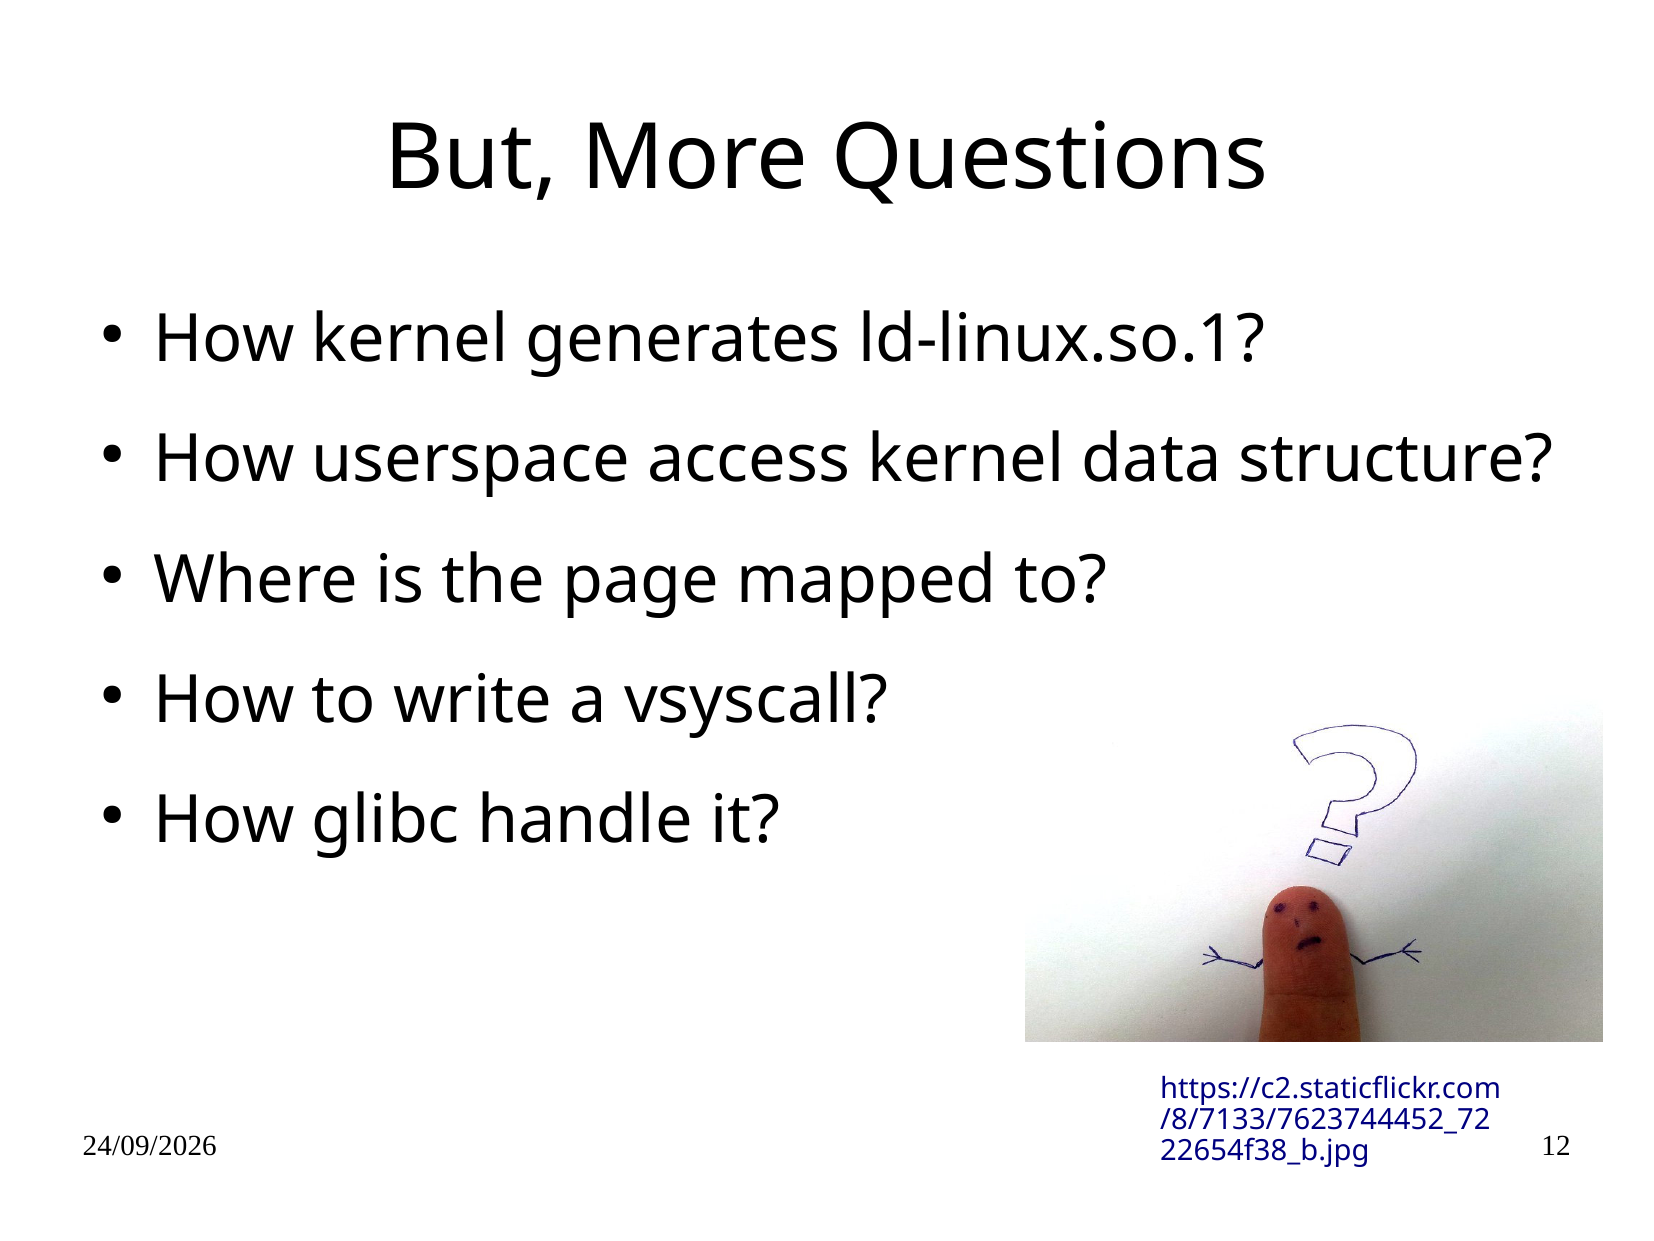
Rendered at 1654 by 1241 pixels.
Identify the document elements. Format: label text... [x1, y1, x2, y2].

picture [1025, 685, 1603, 1042]
text_box https://c2.staticflickr.com/8/7133/7623744452_7222654f38_b.jpg [1145, 1059, 1518, 1182]
title But, More Questions [82, 49, 1571, 257]
list How kernel generates ld-linux.so.1? How userspace access kernel data structure? Where is the page mapped to? How to write a vsyscall? How glibc handle it? [82, 290, 1571, 1010]
